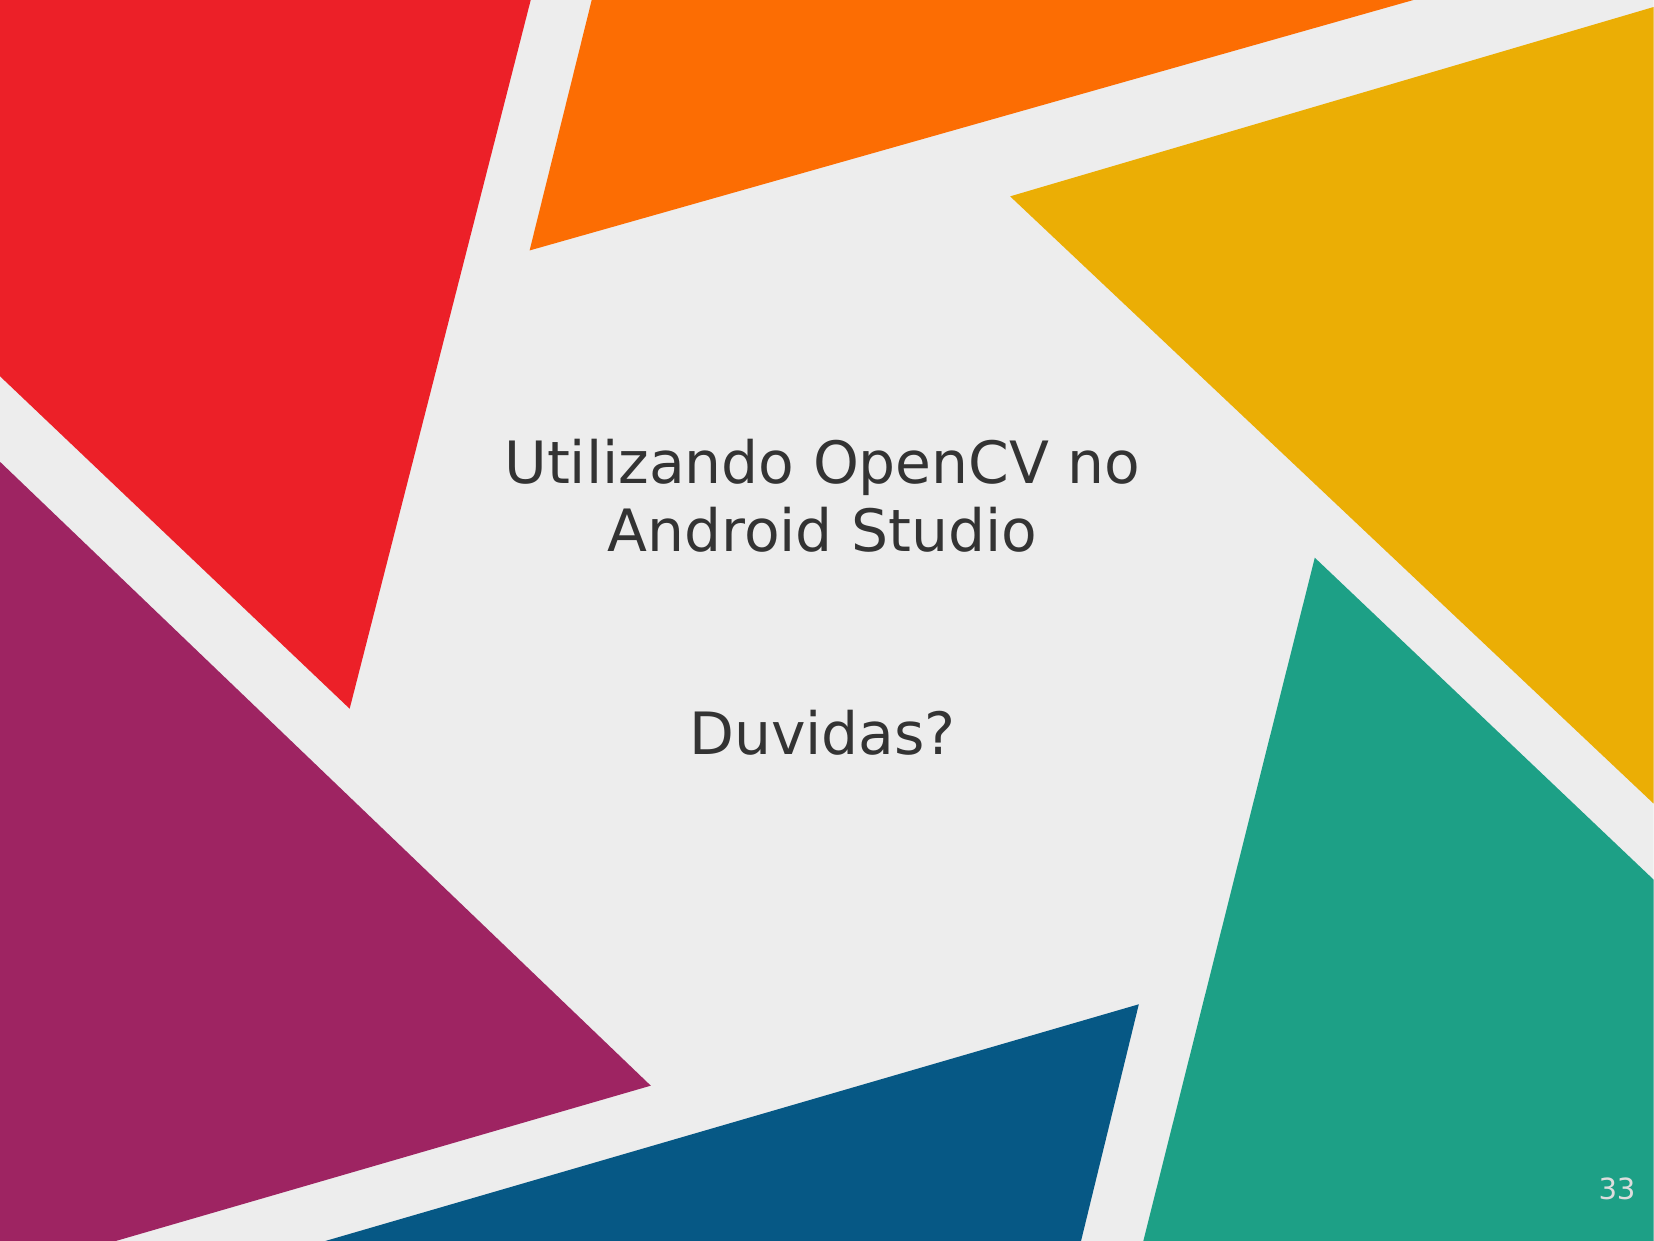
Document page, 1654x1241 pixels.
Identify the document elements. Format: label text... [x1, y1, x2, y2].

title Utilizando OpenCV no Android Studio Duvidas? [464, 288, 1182, 910]
